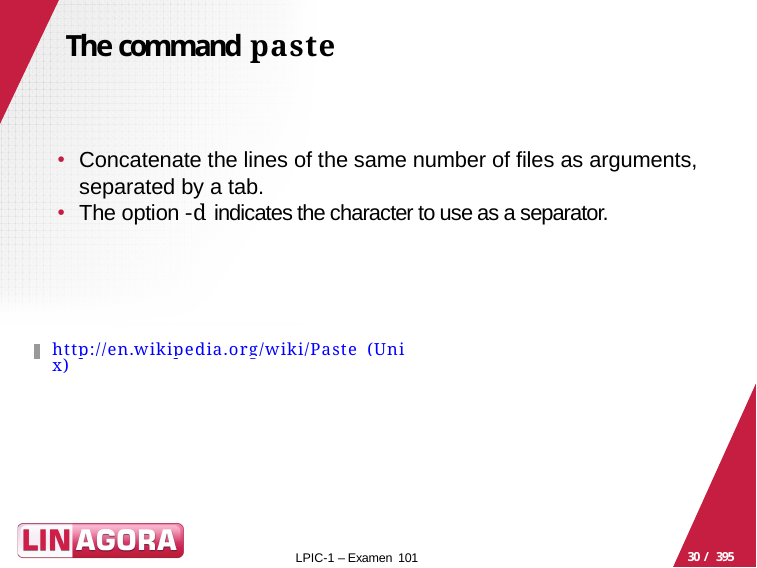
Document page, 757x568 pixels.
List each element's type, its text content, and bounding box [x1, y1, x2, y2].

text_box Concatenate the lines of the same number of files as arguments, separated by a tab. The option -d indicates the character to use as a separator. [55, 145, 727, 232]
text_box The command paste [63, 26, 697, 122]
text_box [17, 520, 184, 562]
text_box <numéro> / 395 [683, 549, 747, 568]
text_box LPIC-1 – Examen 101 [293, 549, 420, 568]
text_box http://en.wikipedia.org/wiki/Paste_(Unix) [50, 338, 417, 361]
picture [0, 0, 352, 352]
